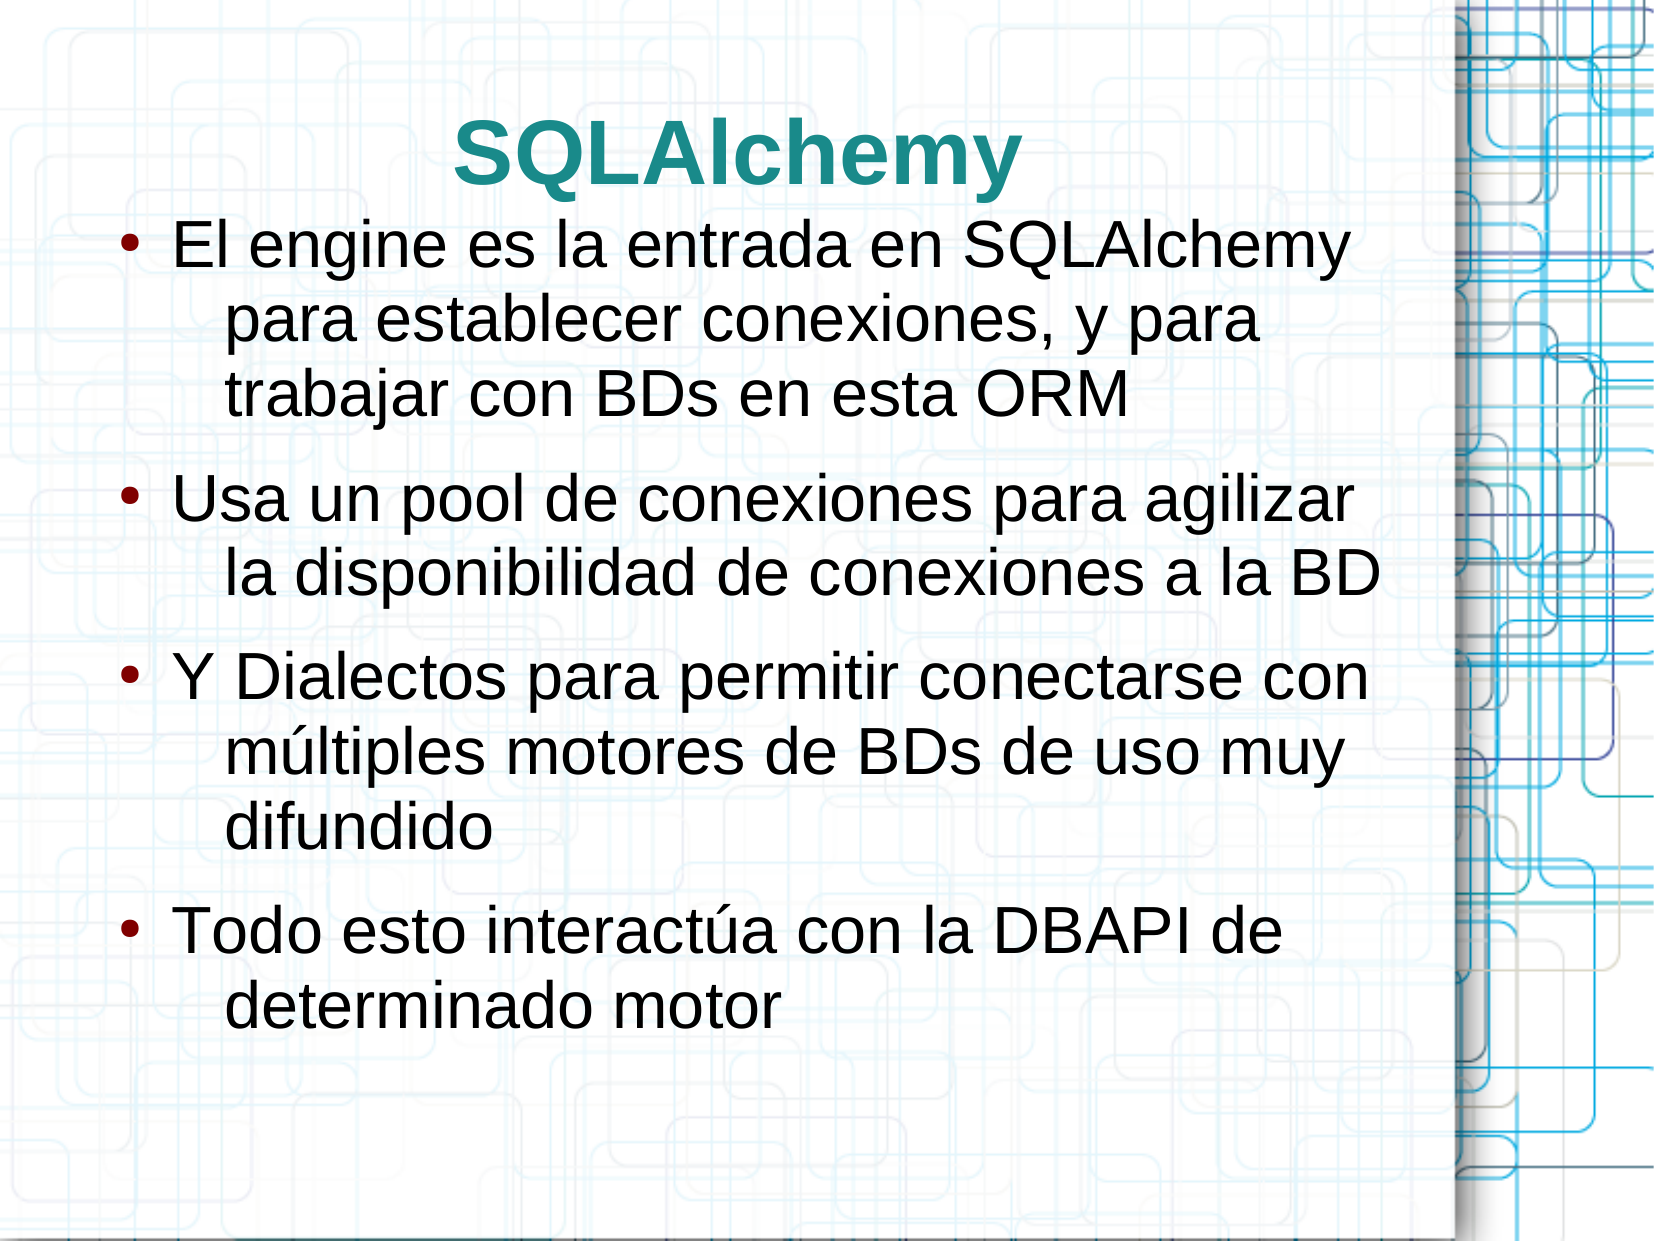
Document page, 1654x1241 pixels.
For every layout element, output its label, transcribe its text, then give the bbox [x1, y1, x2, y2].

picture [0, 0, 1654, 1241]
list El engine es la entrada en SQLAlchemy para establecer conexiones, y para trabajar con BDs en esta ORM Usa un pool de conexiones para agilizar la disponibilidad de conexiones a la BD Y Dialectos para permitir conectarse con múltiples motores de BDs de uso muy difundido Todo esto interactúa con la DBAPI de determinado motor [82, 206, 1418, 1229]
title SQLAlchemy [59, 49, 1418, 257]
